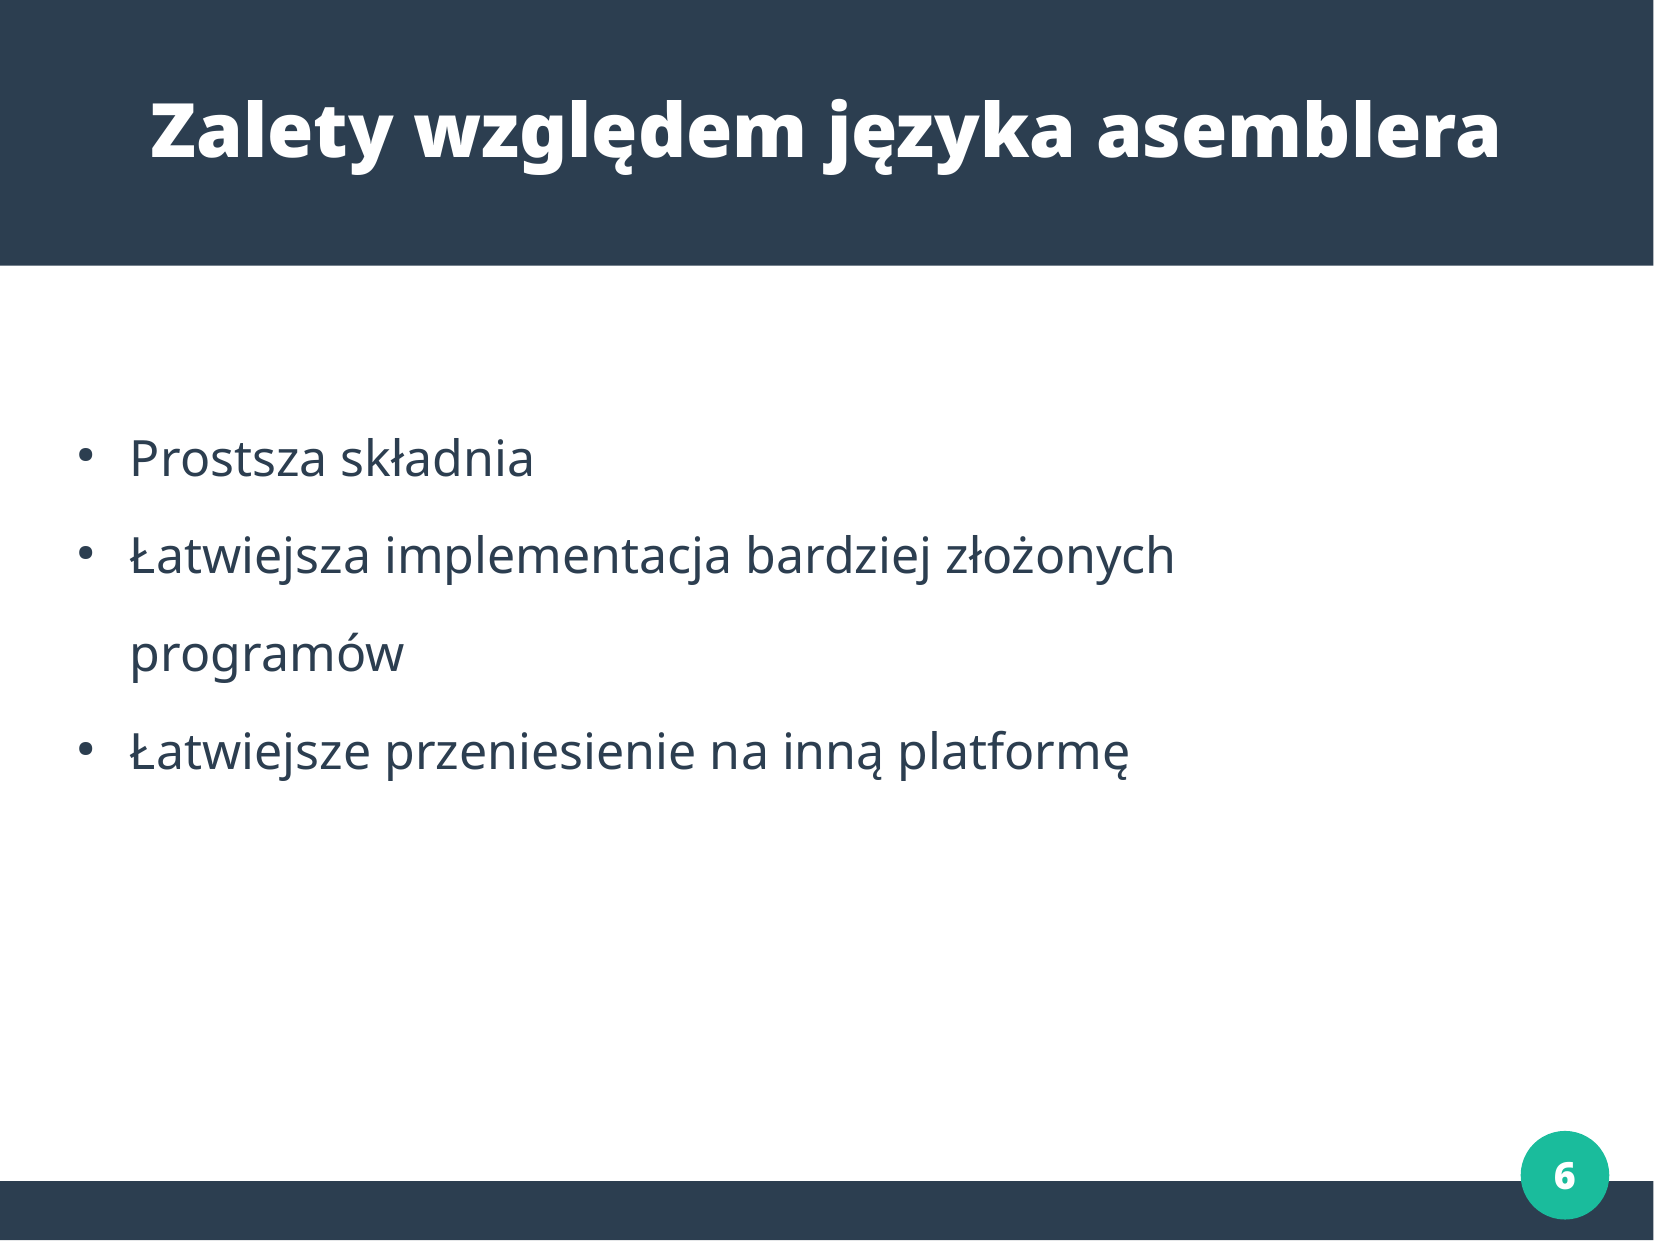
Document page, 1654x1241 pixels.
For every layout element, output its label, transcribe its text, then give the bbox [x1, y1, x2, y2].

title Zalety względem języka asemblera [59, 49, 1595, 207]
list Prostsza składnia Łatwiejsza implementacja bardziej złożonych programów Łatwiejsze przeniesienie na inną platformę [59, 324, 1595, 1152]
